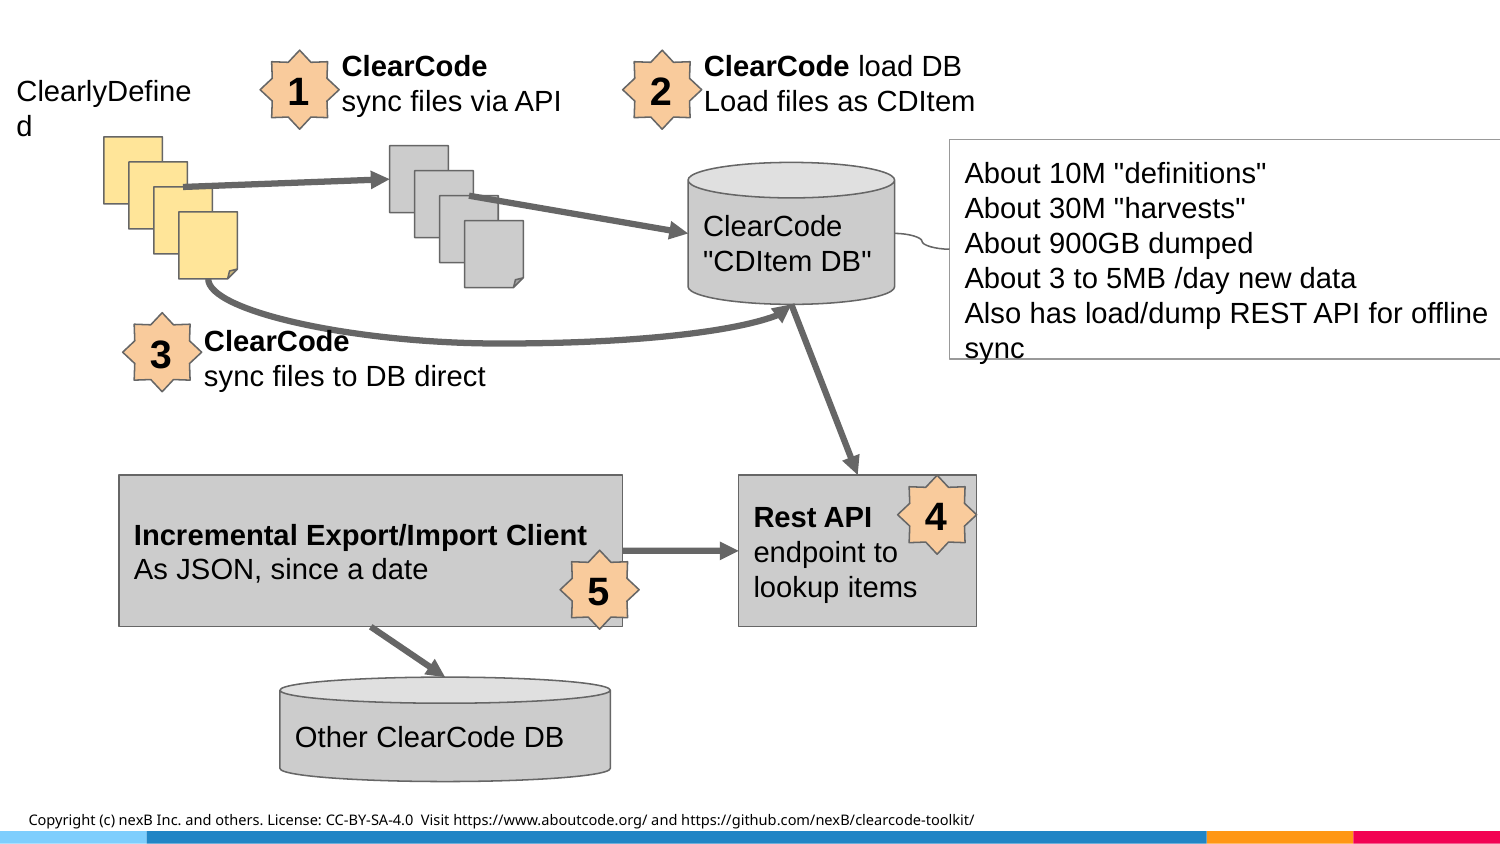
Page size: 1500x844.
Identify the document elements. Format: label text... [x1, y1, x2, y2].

text_box [103, 136, 238, 279]
text_box 4 [897, 475, 977, 555]
text_box Other ClearCode DB [279, 691, 611, 782]
text_box About 10M "definitions" About 30M "harvests" About 900GB dumped About 3 to 5MB /day new data Also has load/dump REST API for offline sync [949, 139, 1500, 360]
text_box 3 [122, 312, 189, 392]
text_box ClearlyDefined [1, 57, 223, 125]
text_box ClearCode sync files via API [326, 32, 615, 150]
text_box Rest API endpoint to lookup items [738, 474, 977, 627]
text_box ClearCode load DB Load files as CDItem [689, 32, 1008, 137]
text_box 2 [622, 50, 702, 130]
text_box ClearCode sync files to DB direct [189, 307, 508, 412]
text_box Incremental Export/Import Client As JSON, since a date [118, 474, 623, 627]
text_box ClearCode "CDItem DB" [688, 182, 895, 305]
text_box 1 [260, 50, 340, 130]
text_box [389, 150, 524, 288]
text_box 5 [560, 550, 640, 630]
